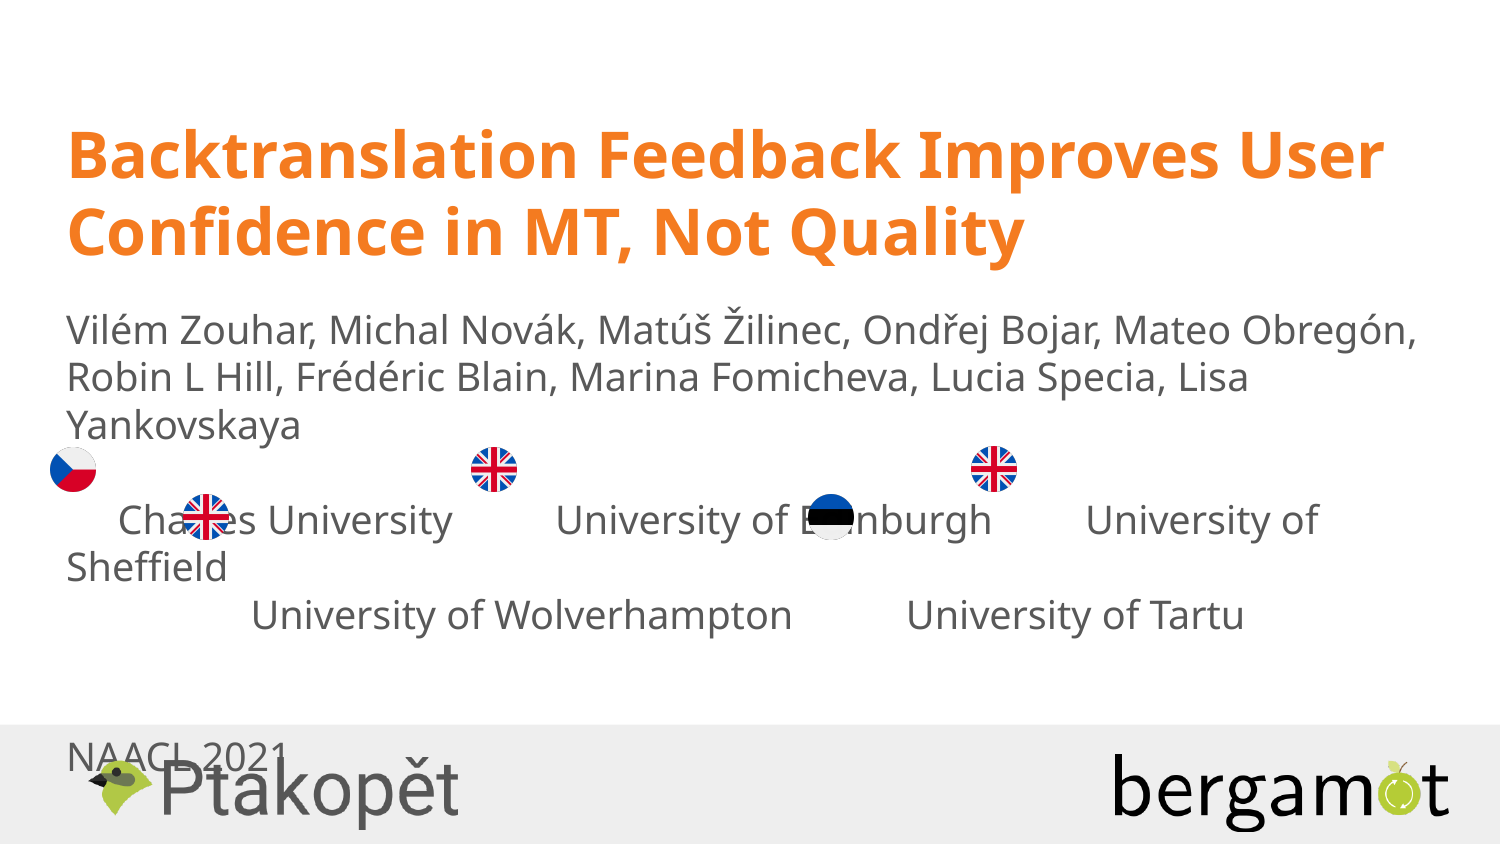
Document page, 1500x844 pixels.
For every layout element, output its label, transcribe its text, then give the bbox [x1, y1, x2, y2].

picture [50, 447, 96, 493]
picture [471, 447, 517, 493]
picture [971, 446, 1017, 492]
subtitle Vilém Zouhar, Michal Novák, Matúš Žilinec, Ondřej Bojar, Mateo Obregón, Robin L Hill, Frédéric Blain, Marina Fomicheva, Lucia Specia, Lisa Yankovskaya Charles University University of Edinburgh University of Sheffield University of Wolverhampton University of Tartu NAACL 2021 [51, 289, 1449, 569]
picture [183, 494, 229, 540]
picture [808, 494, 854, 540]
picture [1115, 754, 1449, 832]
title Backtranslation Feedback Improves User Confidence in MT, Not Quality [51, 124, 1449, 284]
picture [88, 757, 458, 830]
